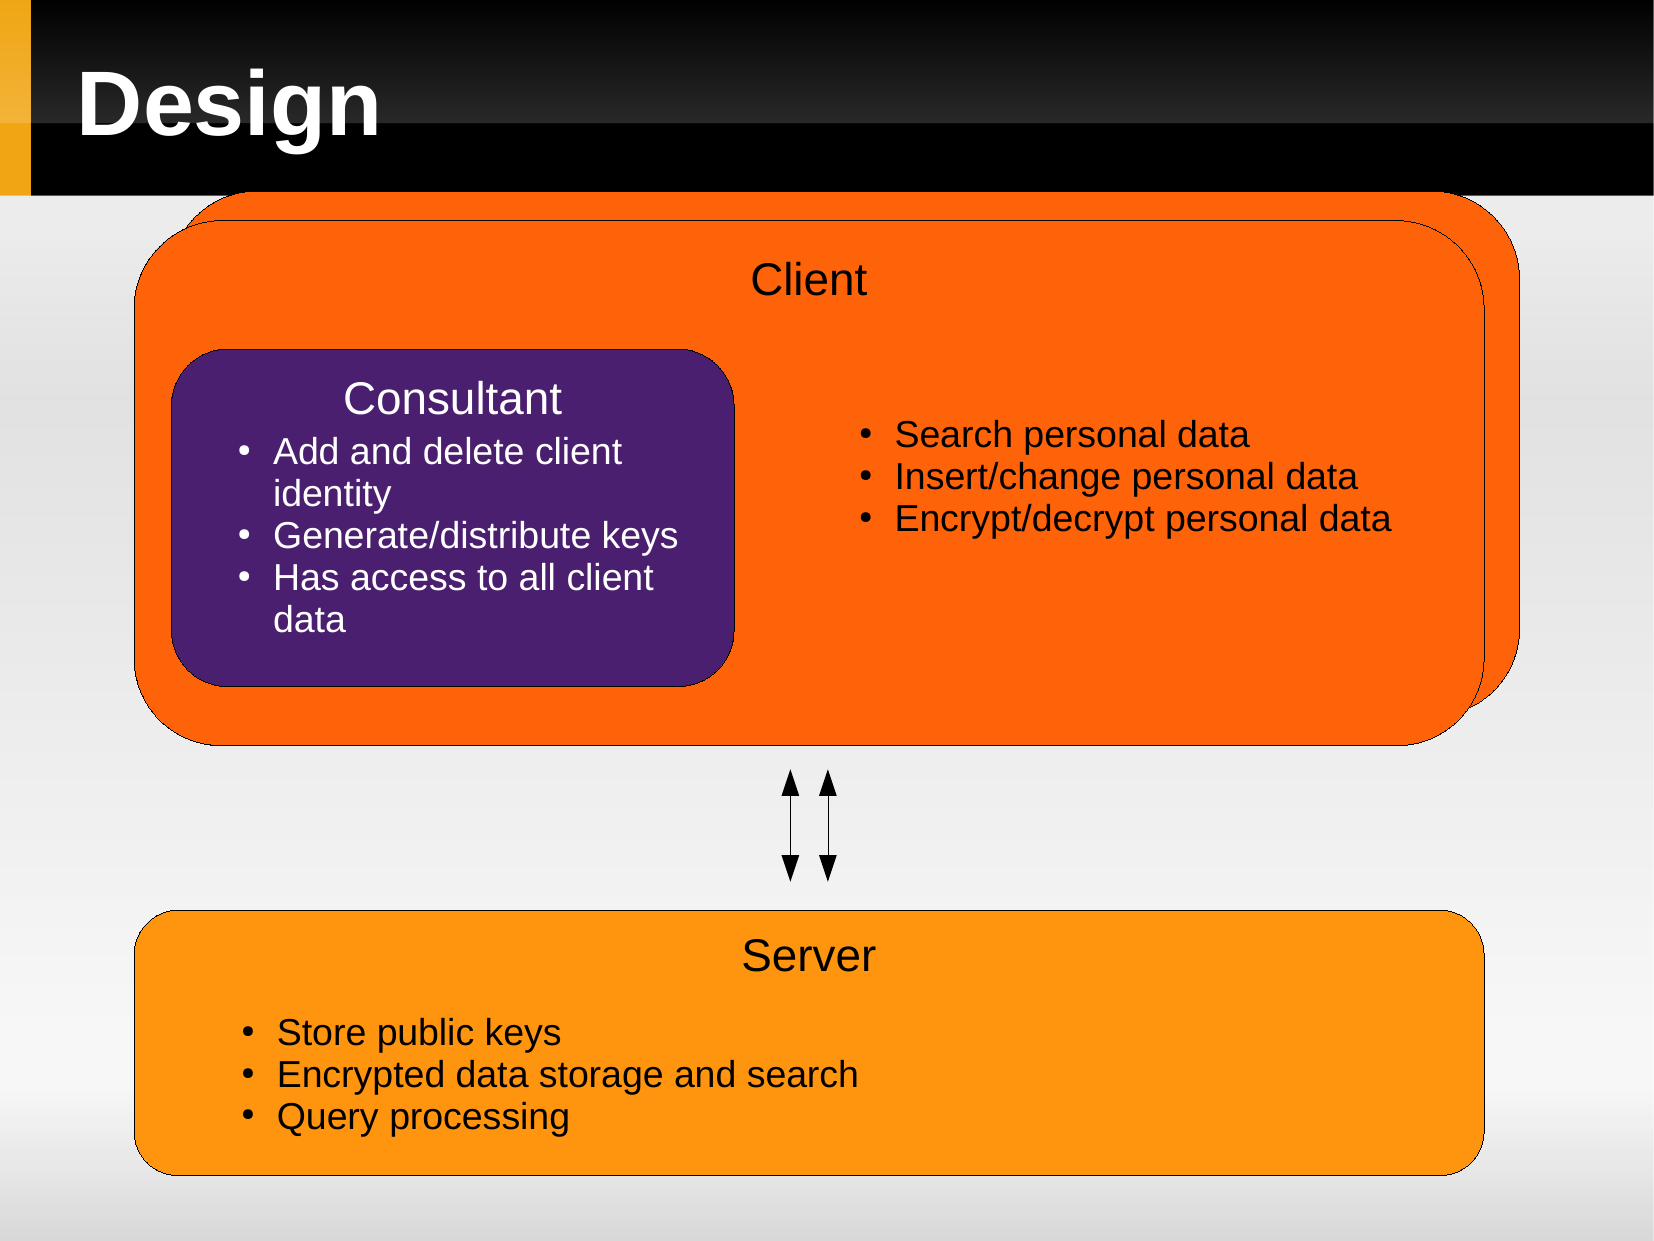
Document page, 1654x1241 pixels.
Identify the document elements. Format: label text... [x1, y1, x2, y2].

picture [0, 0, 1654, 1241]
text_box Client [134, 220, 1485, 746]
text_box Consultant [171, 349, 735, 687]
title Design [76, 0, 1565, 208]
text_box Server [134, 910, 1485, 1176]
text_box Add and delete client identity Generate/distribute keys Has access to all client data [187, 423, 697, 648]
text_box Search personal data Insert/change personal data Encrypt/decrypt personal data [809, 406, 1410, 616]
text_box Store public keys Encrypted data storage and search Query processing [191, 1003, 942, 1214]
text_box [185, 191, 1520, 708]
